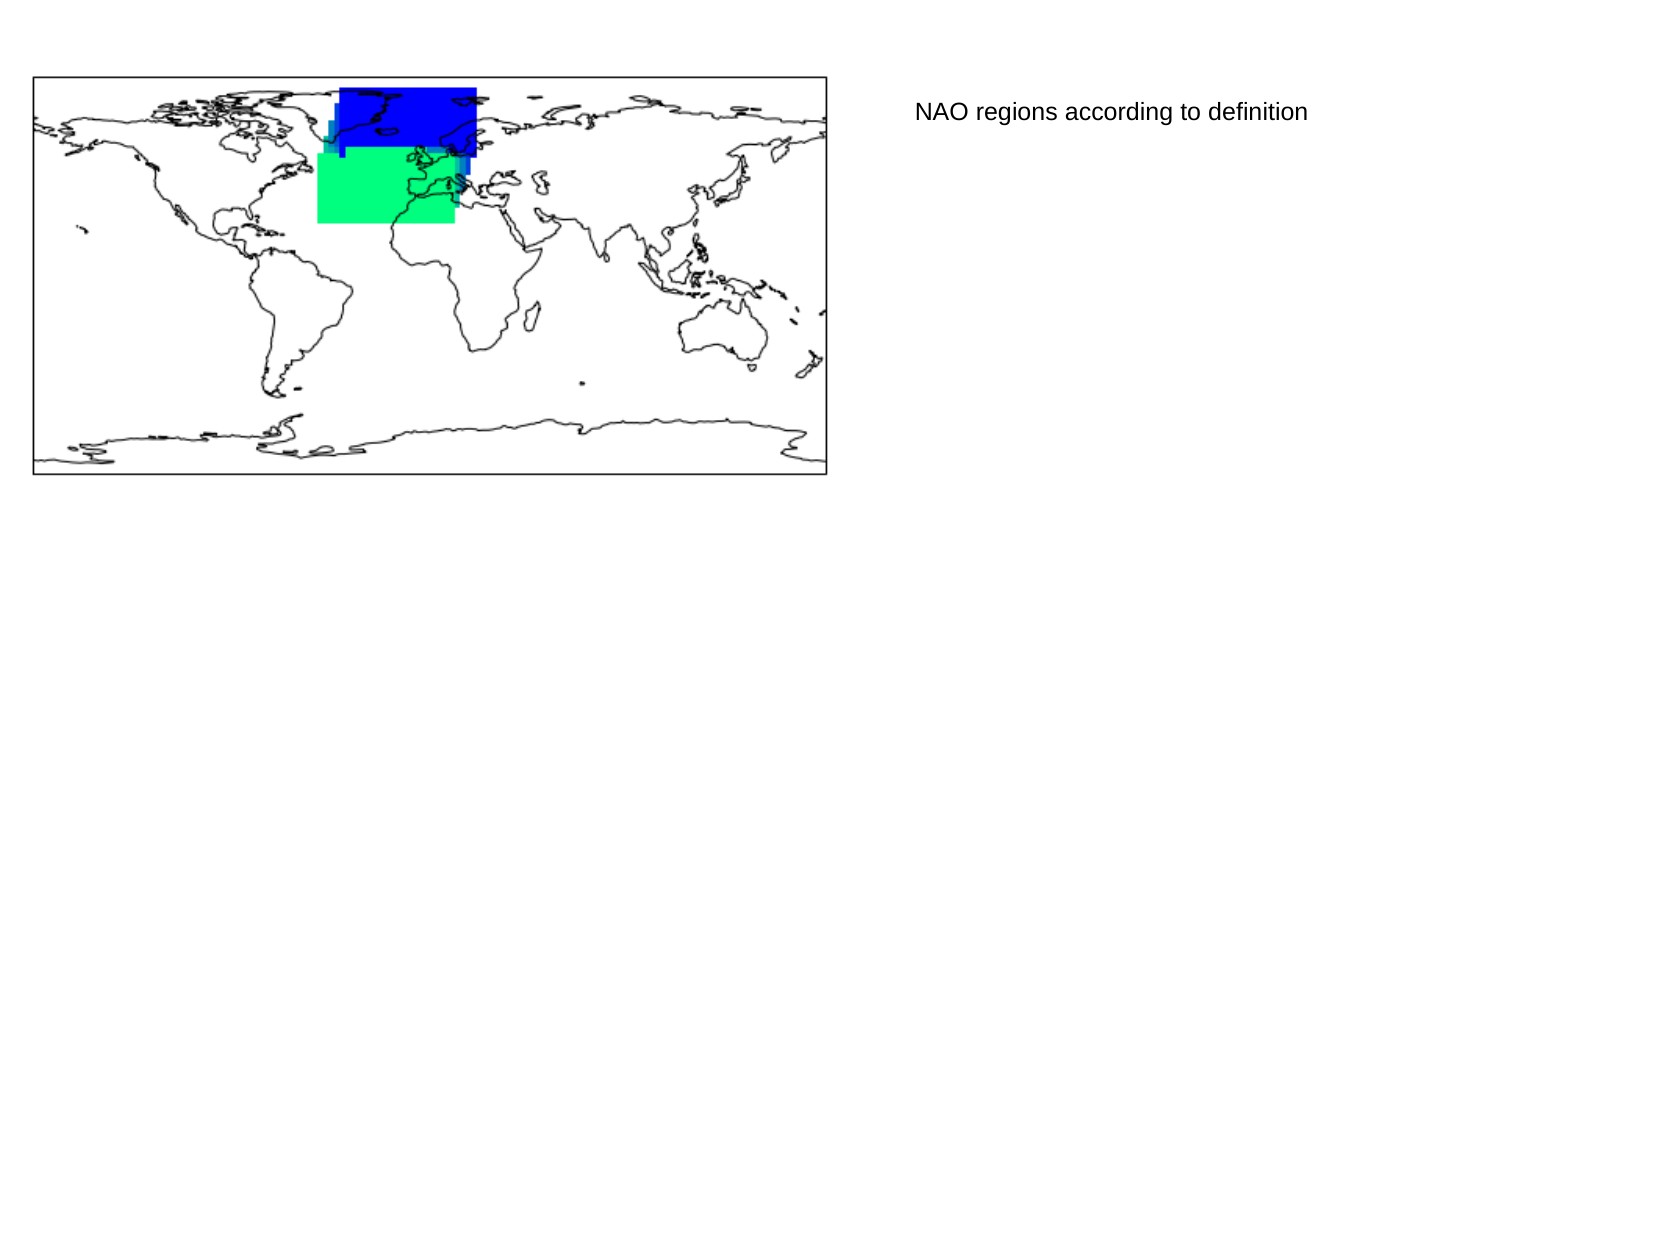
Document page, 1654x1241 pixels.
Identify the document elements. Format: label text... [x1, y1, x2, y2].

picture [22, 69, 841, 481]
text_box NAO regions according to definition [900, 90, 1426, 133]
